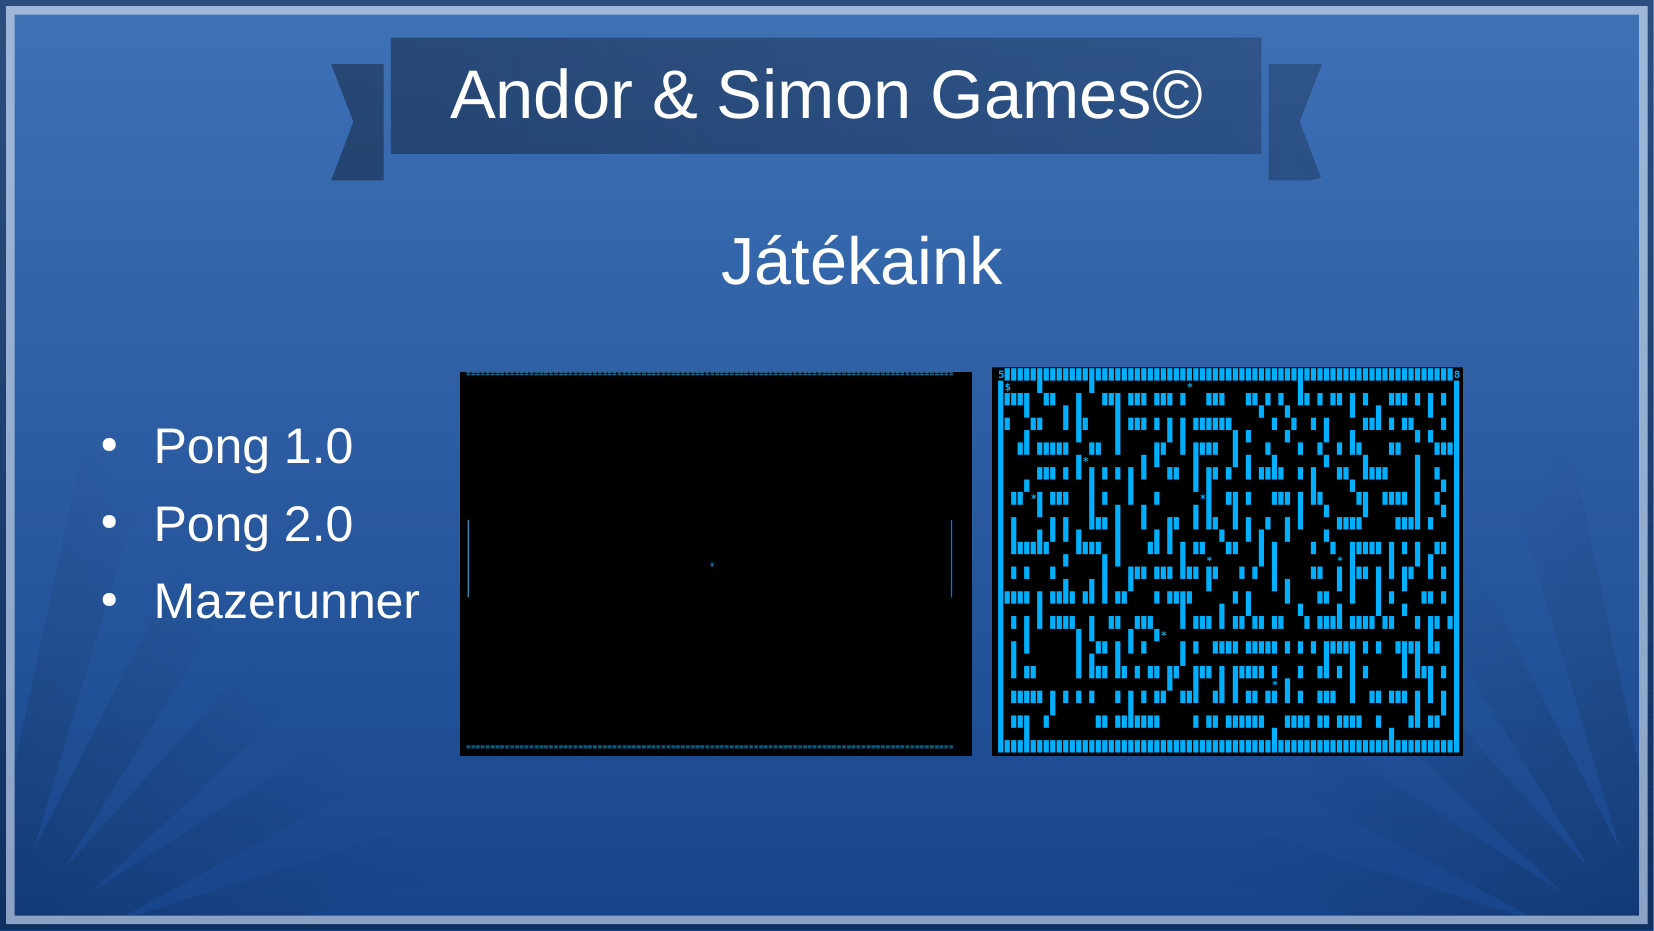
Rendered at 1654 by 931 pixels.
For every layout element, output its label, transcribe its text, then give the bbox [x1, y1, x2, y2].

picture [460, 372, 972, 756]
list Játékaink Pong 1.0 Pong 2.0 Mazerunner [82, 224, 1571, 848]
picture [1005, 382, 1453, 739]
title Andor & Simon Games© [389, 35, 1264, 154]
picture [992, 369, 1463, 756]
